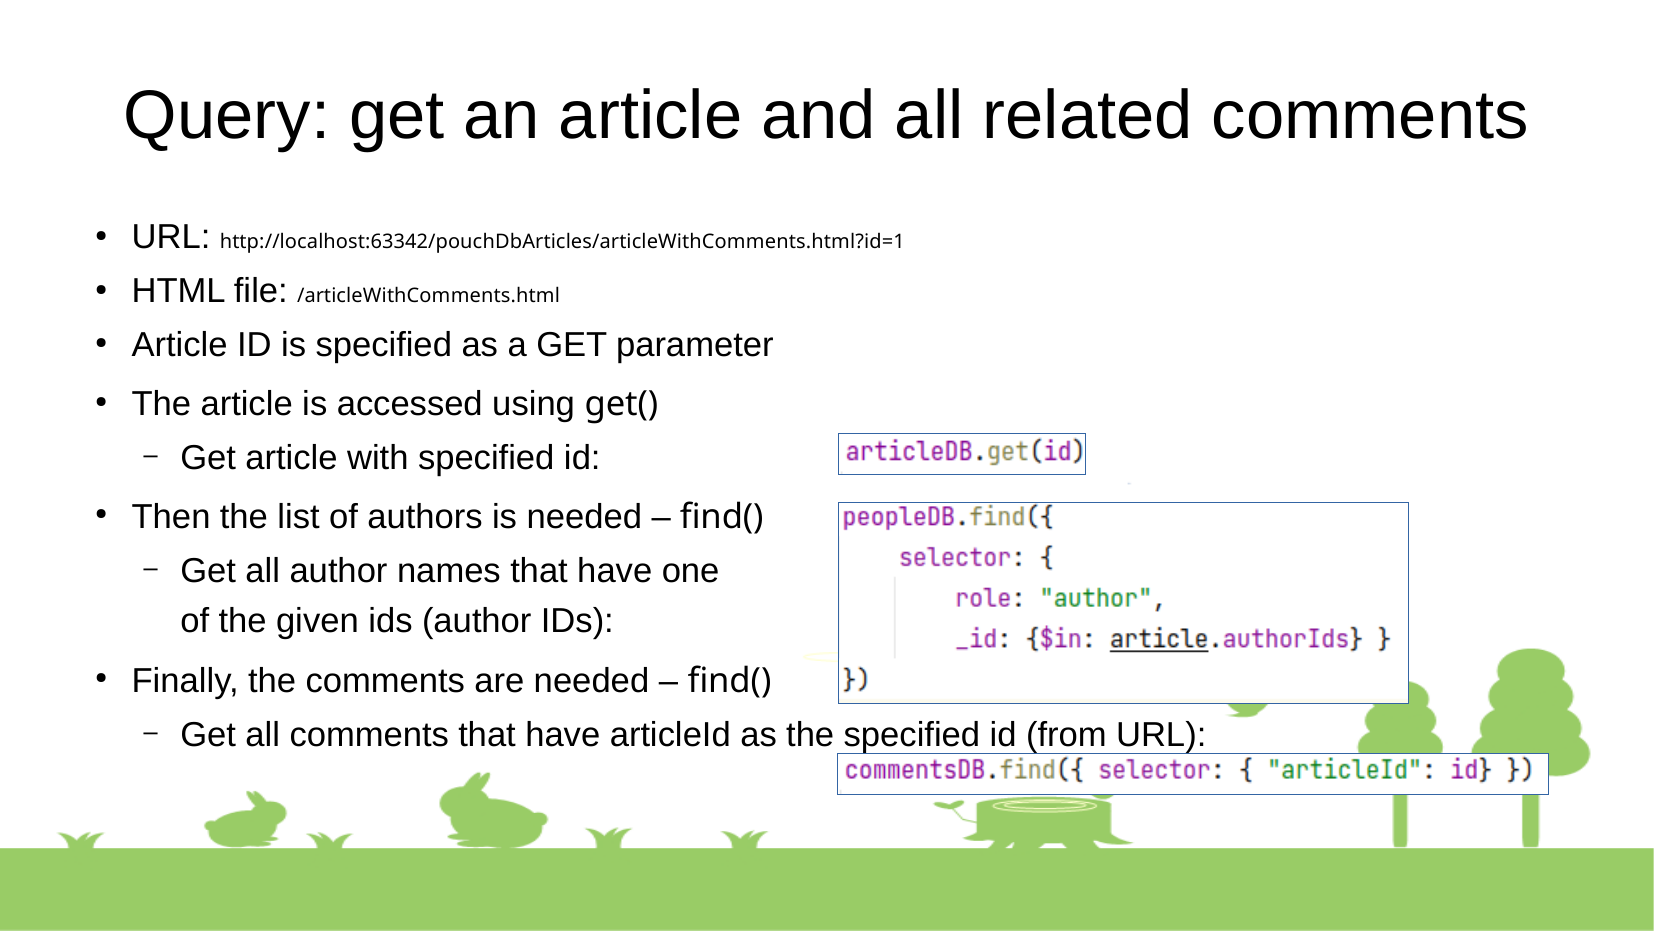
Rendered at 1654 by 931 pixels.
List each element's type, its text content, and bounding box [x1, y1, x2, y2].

title Query: get an article and all related comments [82, 37, 1571, 193]
picture [0, 0, 1654, 931]
list URL: http://localhost:63342/pouchDbArticles/articleWithComments.html?id=1 HTML file: /articleWithComments.html Article ID is specified as a GET parameter The article is accessed using get() Get article with specified id: Then the list of authors is needed – find() Get all author names that have one of the given ids (author IDs): Finally, the comments are needed – find() Get all comments that have articleId as the specified id (from URL): [82, 217, 1571, 758]
